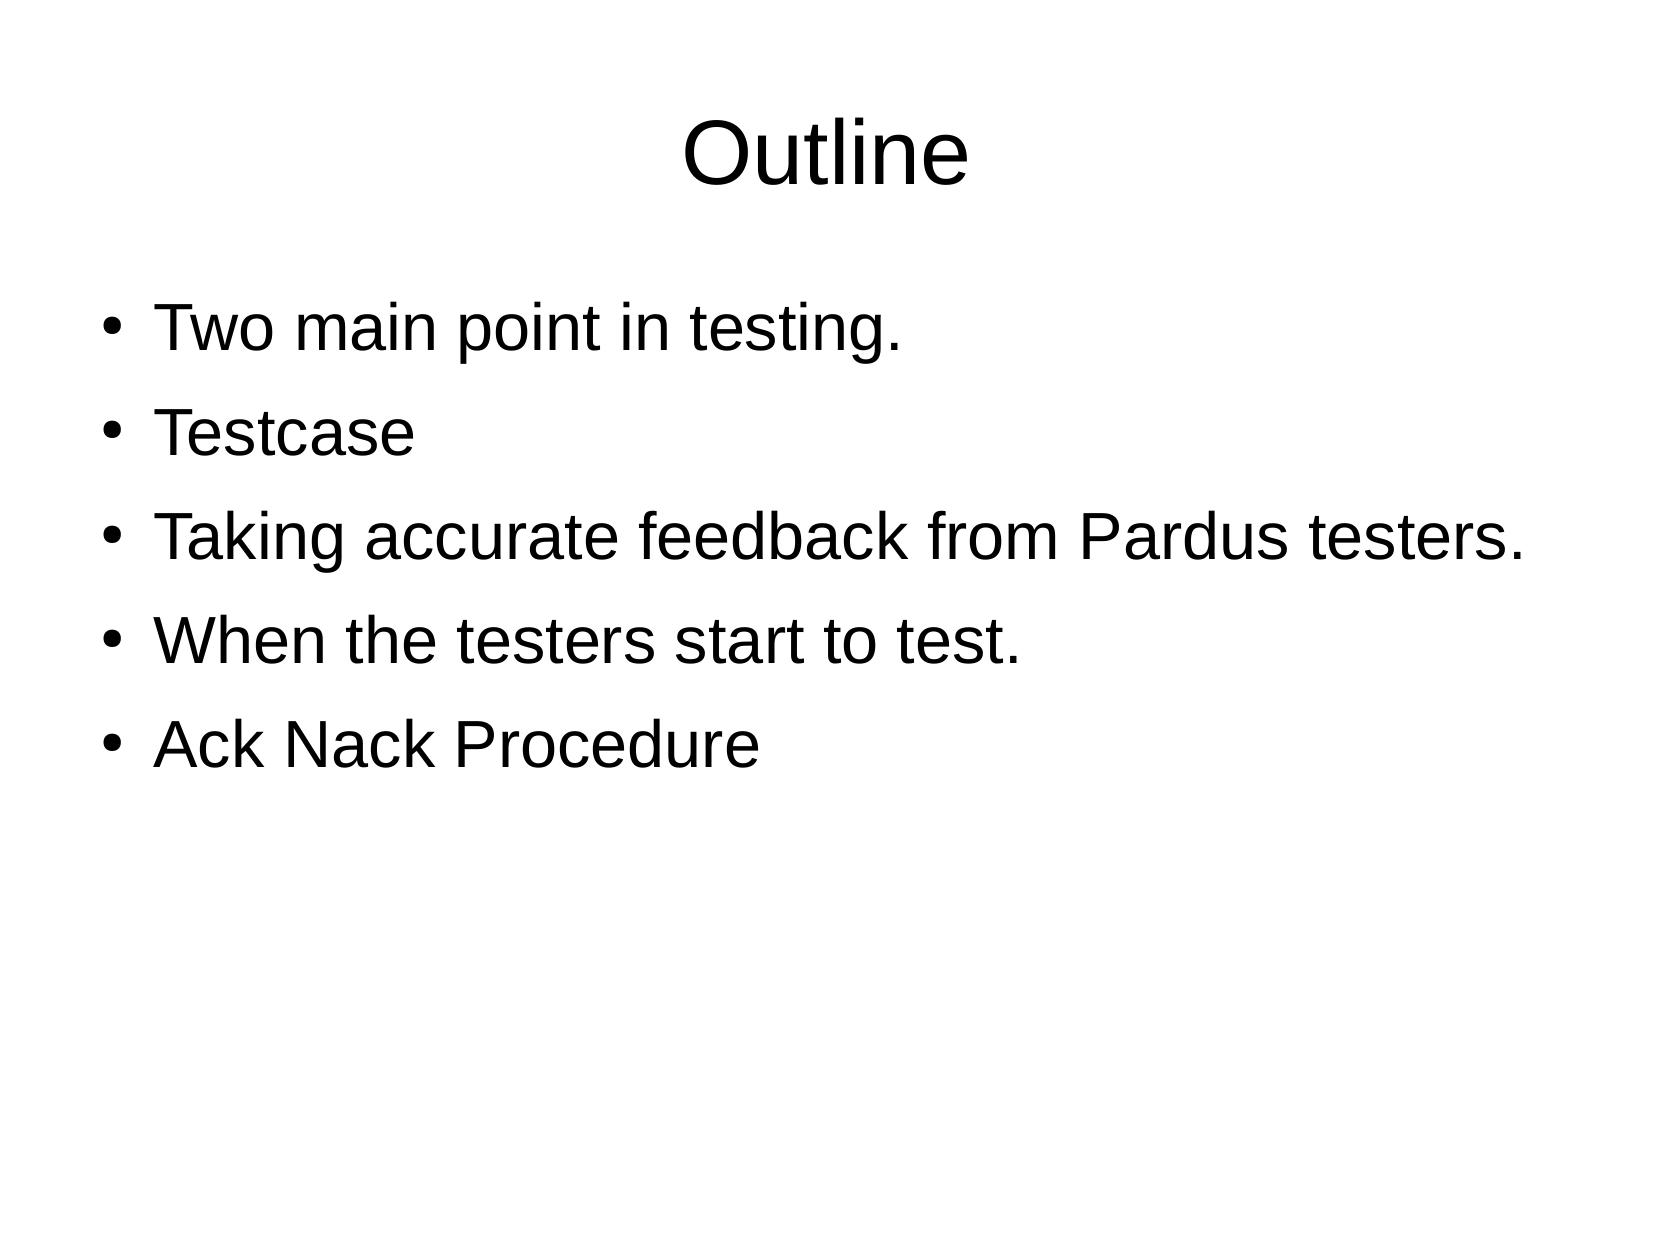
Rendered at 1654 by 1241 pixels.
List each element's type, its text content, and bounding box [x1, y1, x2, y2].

title Outline [82, 56, 1571, 250]
list Two main point in testing. Testcase Taking accurate feedback from Pardus testers. When the testers start to test. Ack Nack Procedure [82, 290, 1571, 1109]
